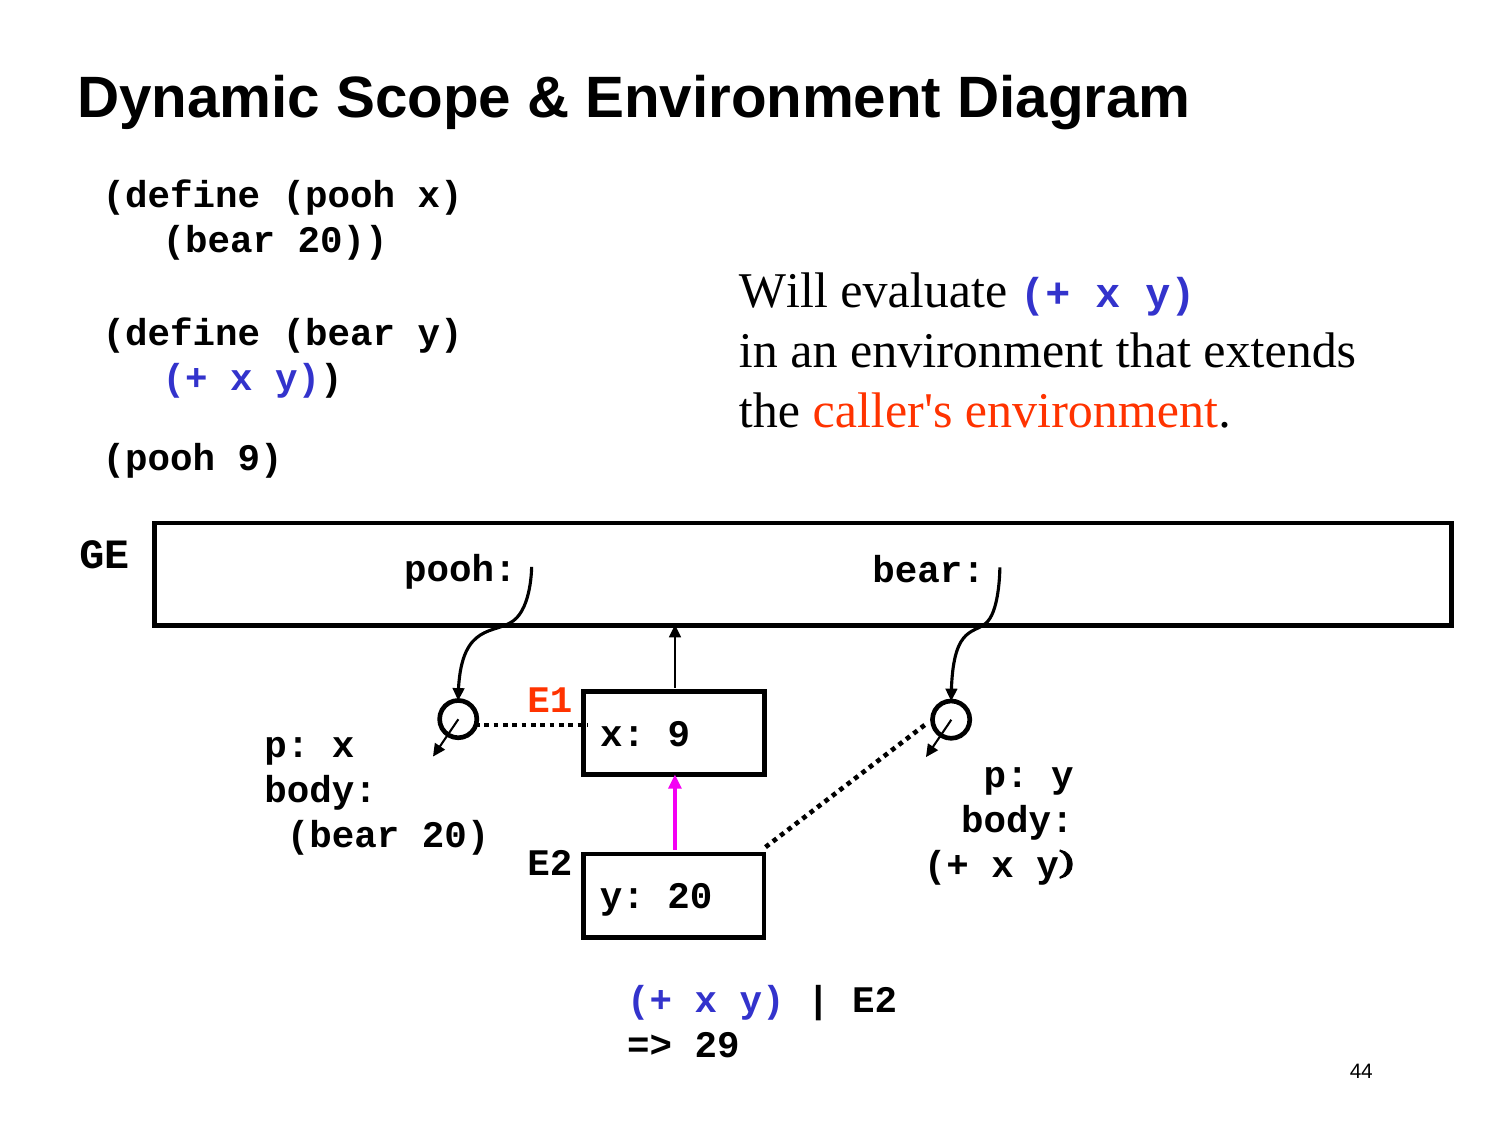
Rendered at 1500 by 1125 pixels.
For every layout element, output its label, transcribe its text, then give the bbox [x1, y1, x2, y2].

text_box Will evaluate (+ x y) in an environment that extends the caller's environment. [724, 249, 1372, 446]
text_box (pooh 9) [87, 424, 725, 513]
text_box x: 9 [586, 700, 705, 762]
text_box GE [64, 519, 145, 586]
text_box Dynamic Scope & Environment Diagram [62, 24, 1338, 163]
text_box bear: [857, 537, 1000, 598]
text_box E1 [512, 667, 588, 728]
text_box (define (bear y) (+ x y)) [87, 299, 724, 388]
text_box y: 20 [586, 863, 728, 924]
text_box (define (pooh x) (bear 20)) [87, 162, 713, 276]
text_box p: y body: (+ x y [886, 742, 1089, 893]
text_box E2 [512, 829, 588, 891]
text_box <number> [1025, 1049, 1388, 1101]
text_box pooh: [389, 536, 532, 598]
text_box (+ x y) | E2 => 29 [612, 967, 912, 1073]
text_box p: x body: (bear 20) [249, 712, 505, 863]
